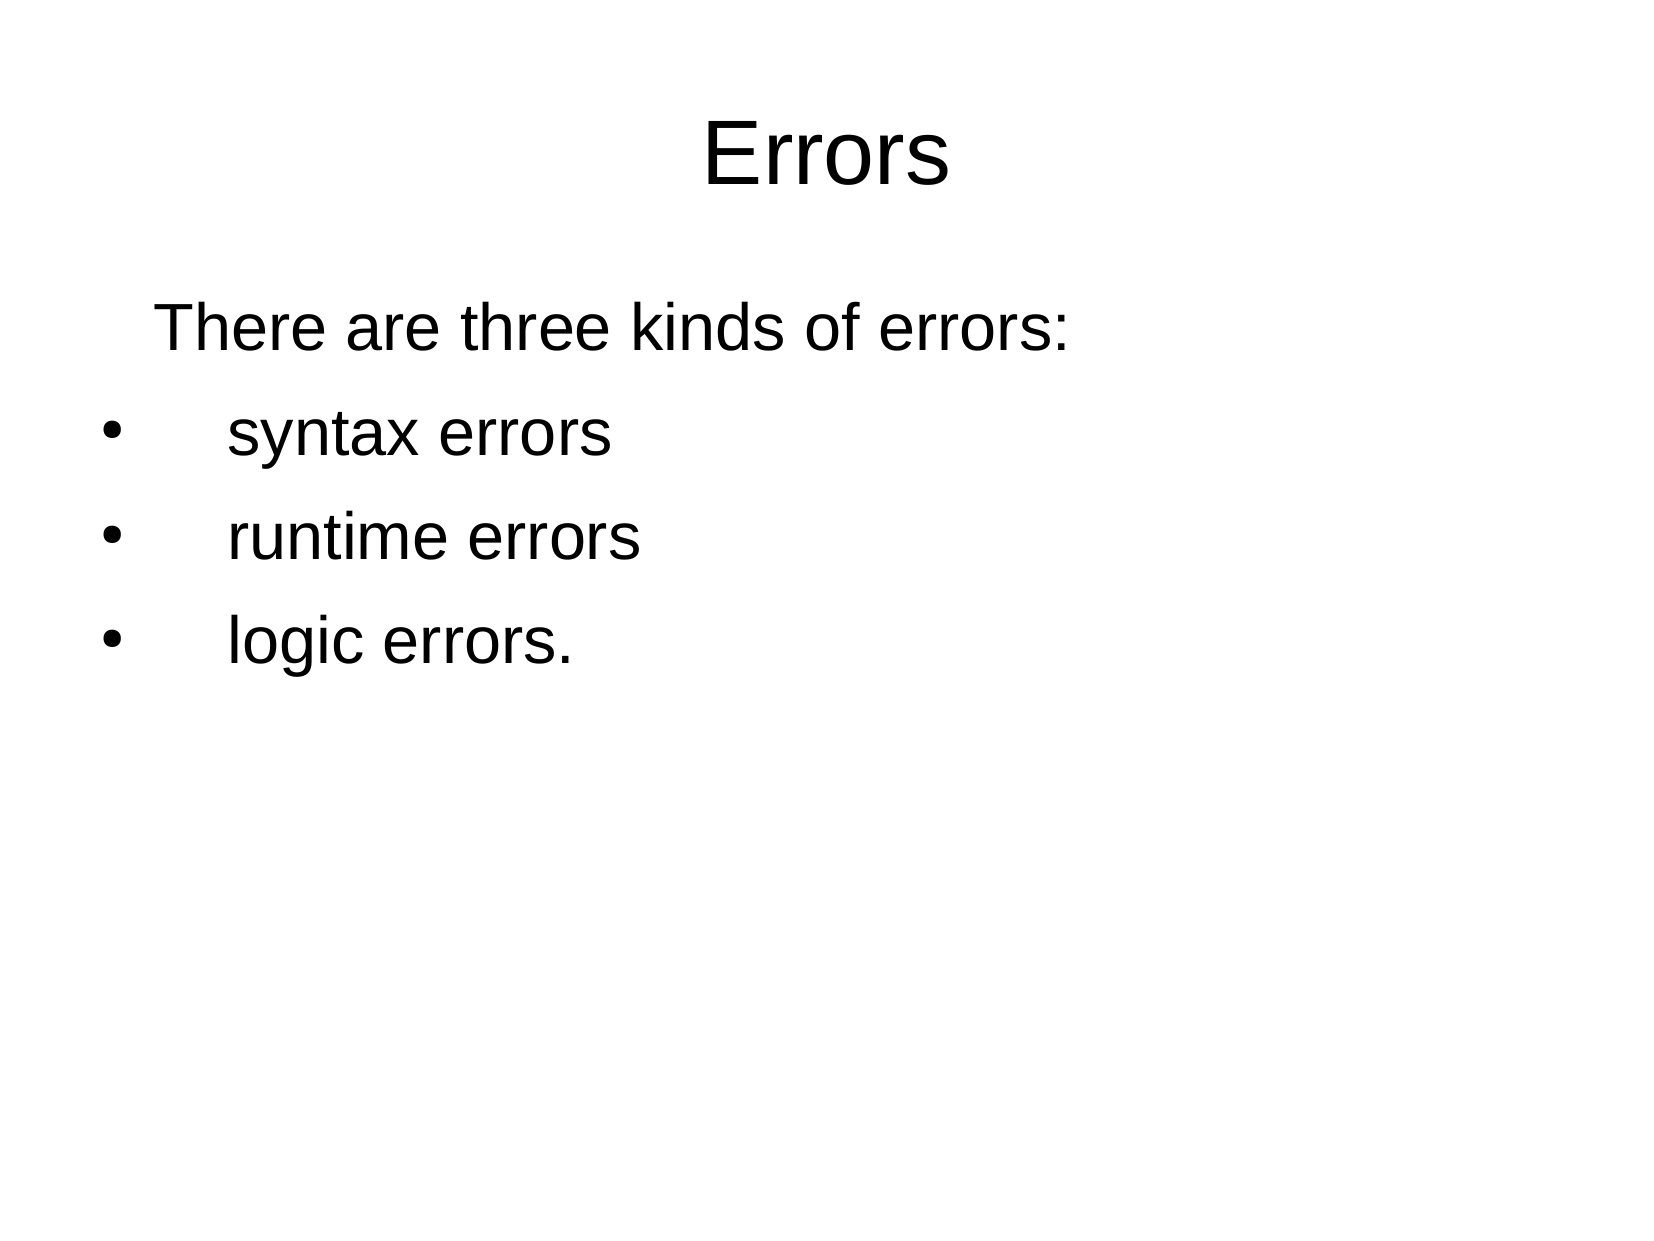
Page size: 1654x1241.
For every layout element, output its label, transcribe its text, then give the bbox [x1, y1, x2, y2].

list There are three kinds of errors: syntax errors runtime errors logic errors. [82, 290, 1571, 1010]
title Errors [82, 49, 1571, 257]
